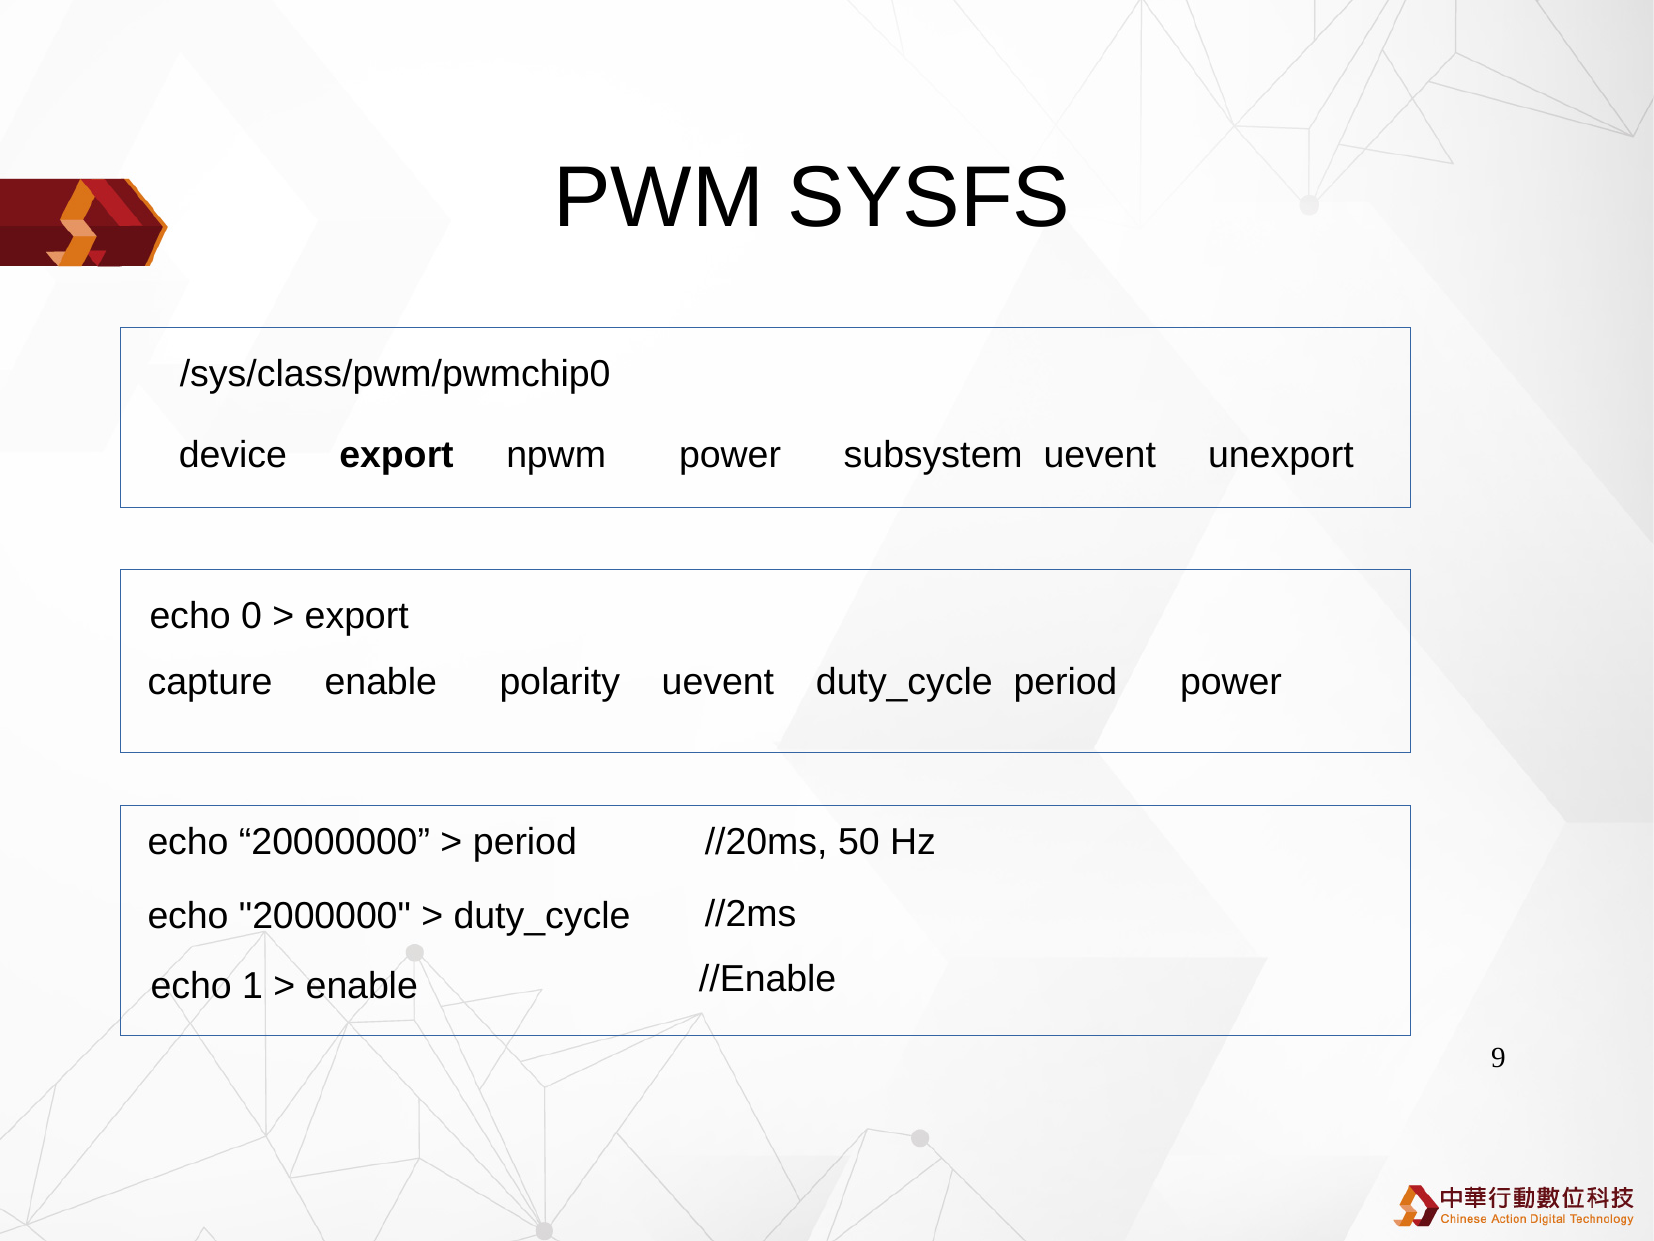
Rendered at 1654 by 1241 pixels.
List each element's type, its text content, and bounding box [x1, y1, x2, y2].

text_box device export npwm power subsystem uevent unexport [164, 426, 1471, 526]
text_box echo “20000000” > period [132, 812, 673, 870]
text_box echo 1 > enable [135, 956, 433, 1014]
text_box echo 0 > export [134, 587, 424, 645]
text_box echo "2000000" > duty_cycle [132, 887, 646, 945]
text_box capture enable polarity uevent duty_cycle period power [132, 653, 1480, 753]
text_box //2ms [690, 885, 1231, 942]
text_box /sys/class/pwm/pwmchip0 [165, 345, 841, 402]
text_box //20ms, 50 Hz [690, 813, 1231, 871]
picture [0, 0, 1654, 1241]
text_box //Enable [684, 949, 1225, 1007]
text_box device export npwm power subsystem uevent unexport [164, 426, 1410, 507]
title PWM SYSFS [118, 112, 1506, 281]
